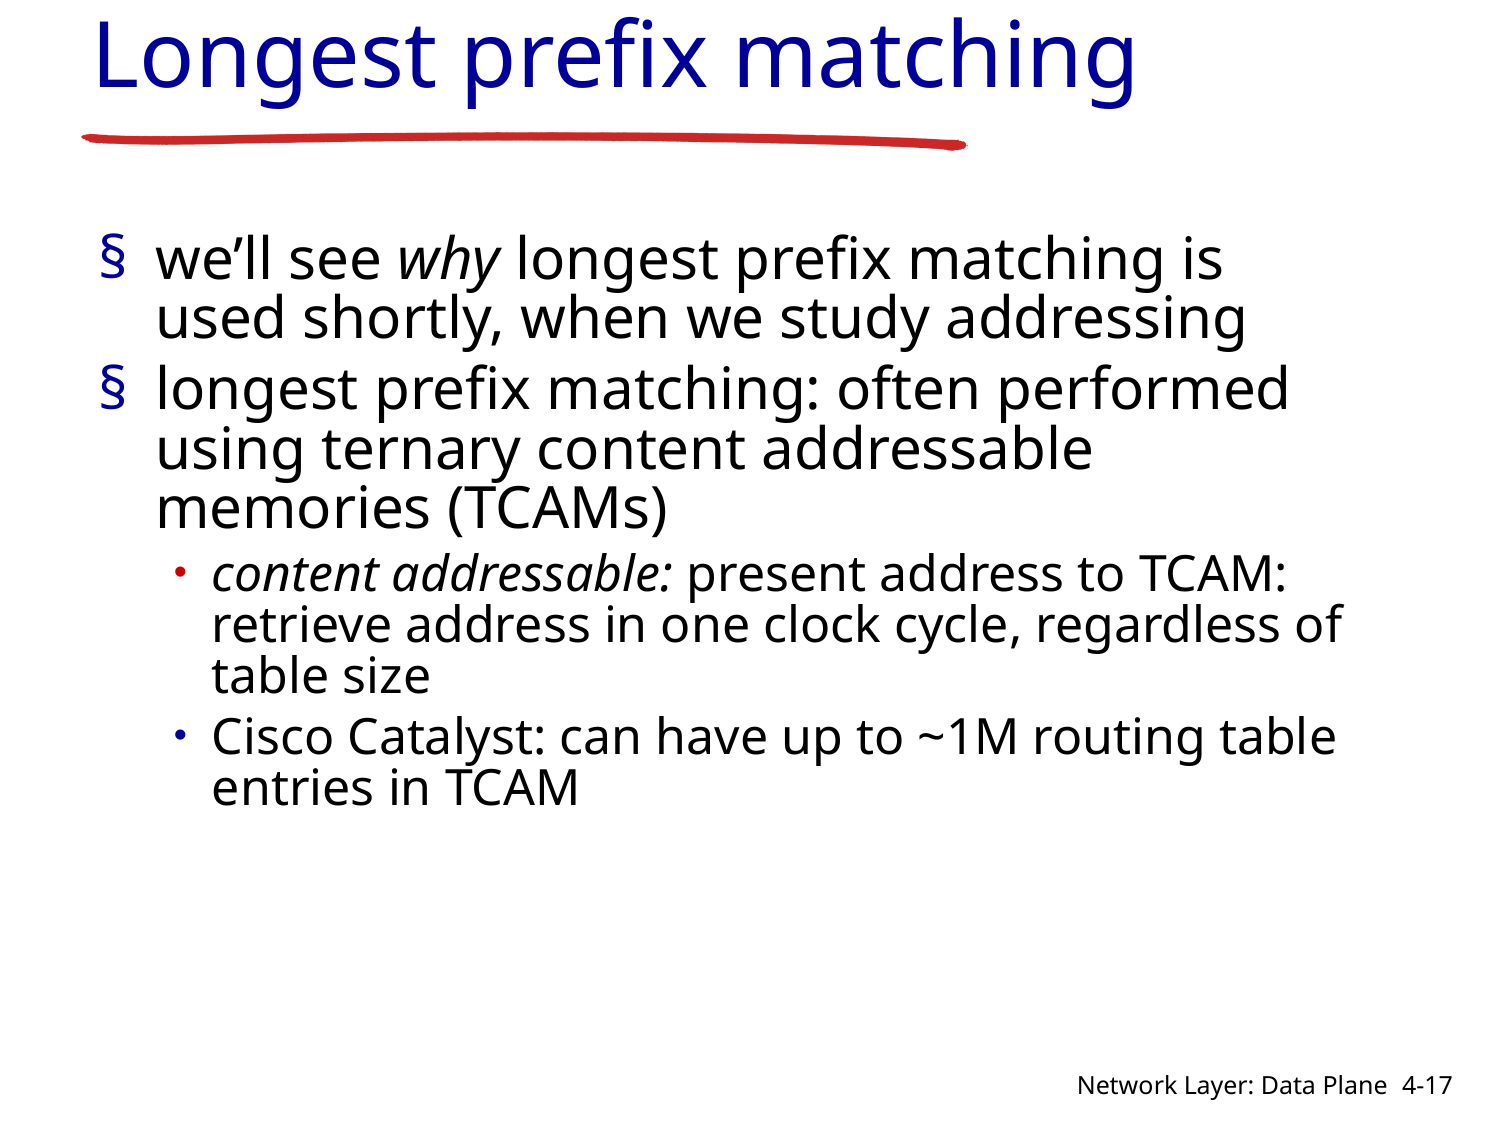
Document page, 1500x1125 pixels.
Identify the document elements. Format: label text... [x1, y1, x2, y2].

slide_number 4-13 [1387, 1062, 1480, 1107]
title Longest prefix matching [77, 0, 1353, 177]
picture [77, 127, 978, 156]
list we’ll see why longest prefix matching is used shortly, when we study addressing longest prefix matching: often performed using ternary content addressable memories (TCAMs) content addressable: present address to TCAM: retrieve address in one clock cycle, regardless of table size Cisco Catalyst: can have up to ~1M routing table entries in TCAM [84, 224, 1360, 987]
footer Network Layer: Data Plane [1045, 1062, 1404, 1102]
